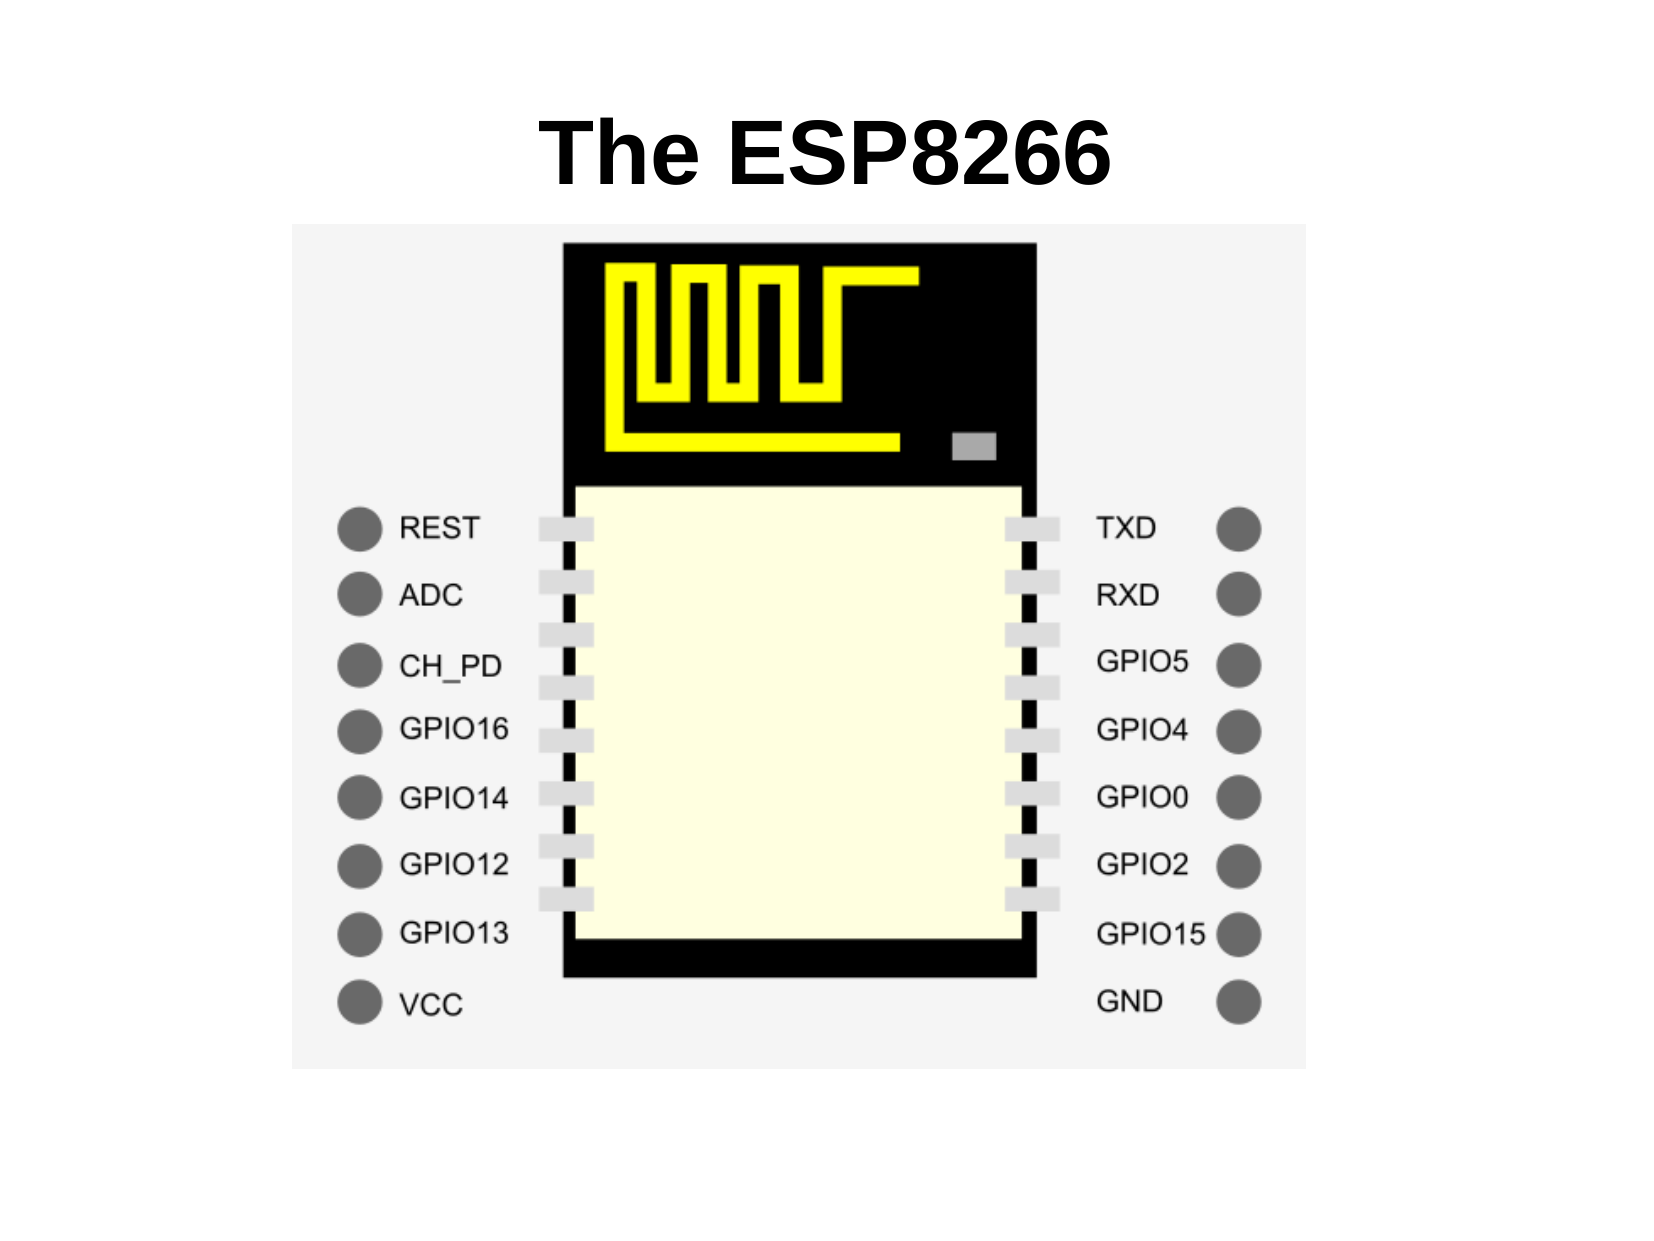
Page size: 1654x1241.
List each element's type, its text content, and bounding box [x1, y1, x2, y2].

title The ESP8266 [82, 49, 1571, 257]
picture [292, 224, 1306, 1069]
